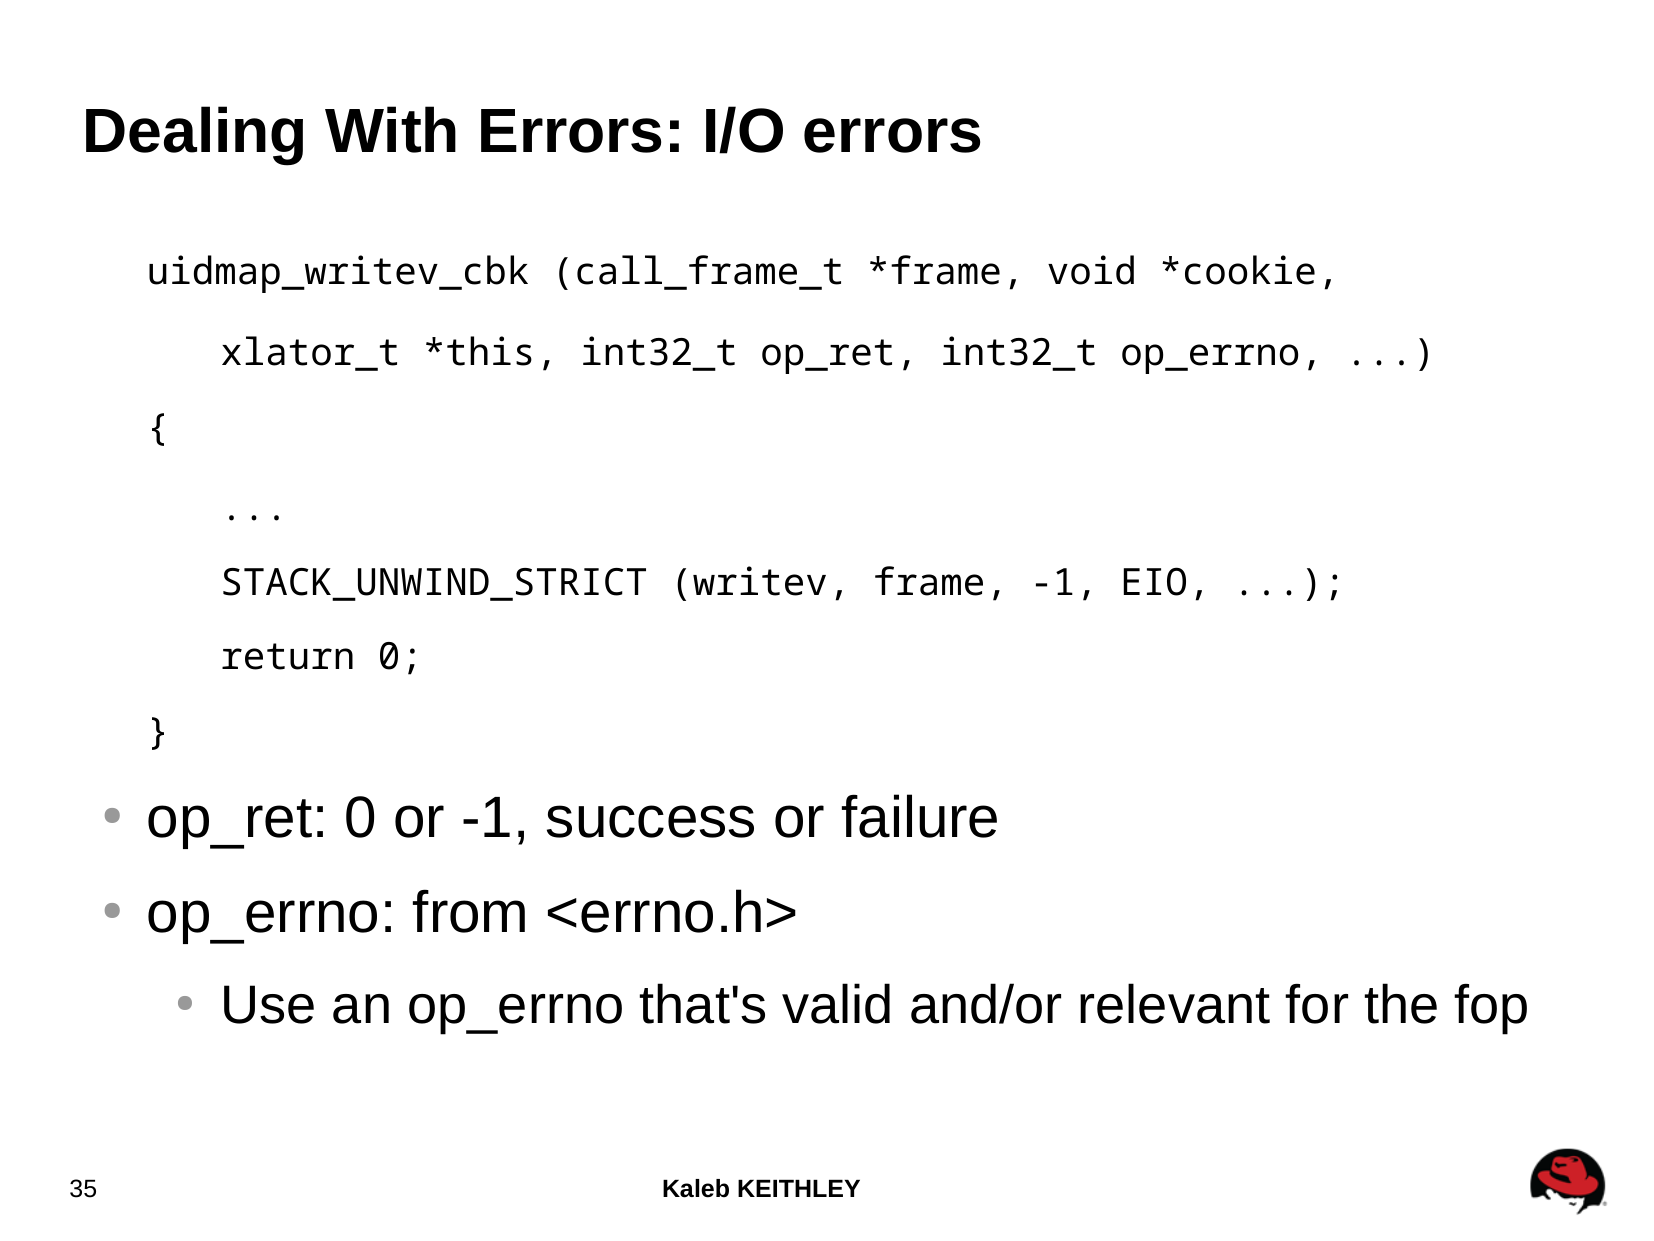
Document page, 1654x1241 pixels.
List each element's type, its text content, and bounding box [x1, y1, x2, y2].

list uidmap_writev_cbk (call_frame_t *frame, void *cookie, xlator_t *this, int32_t op_ret, int32_t op_errno, ...) { ... STACK_UNWIND_STRICT (writev, frame, -1, EIO, ...); return 0; } op_ret: 0 or -1, success or failure op_errno: from <errno.h> Use an op_errno that's valid and/or relevant for the fop [86, 244, 1576, 1039]
picture [1529, 1146, 1613, 1224]
title Dealing With Errors: I/O errors [82, 37, 1571, 226]
